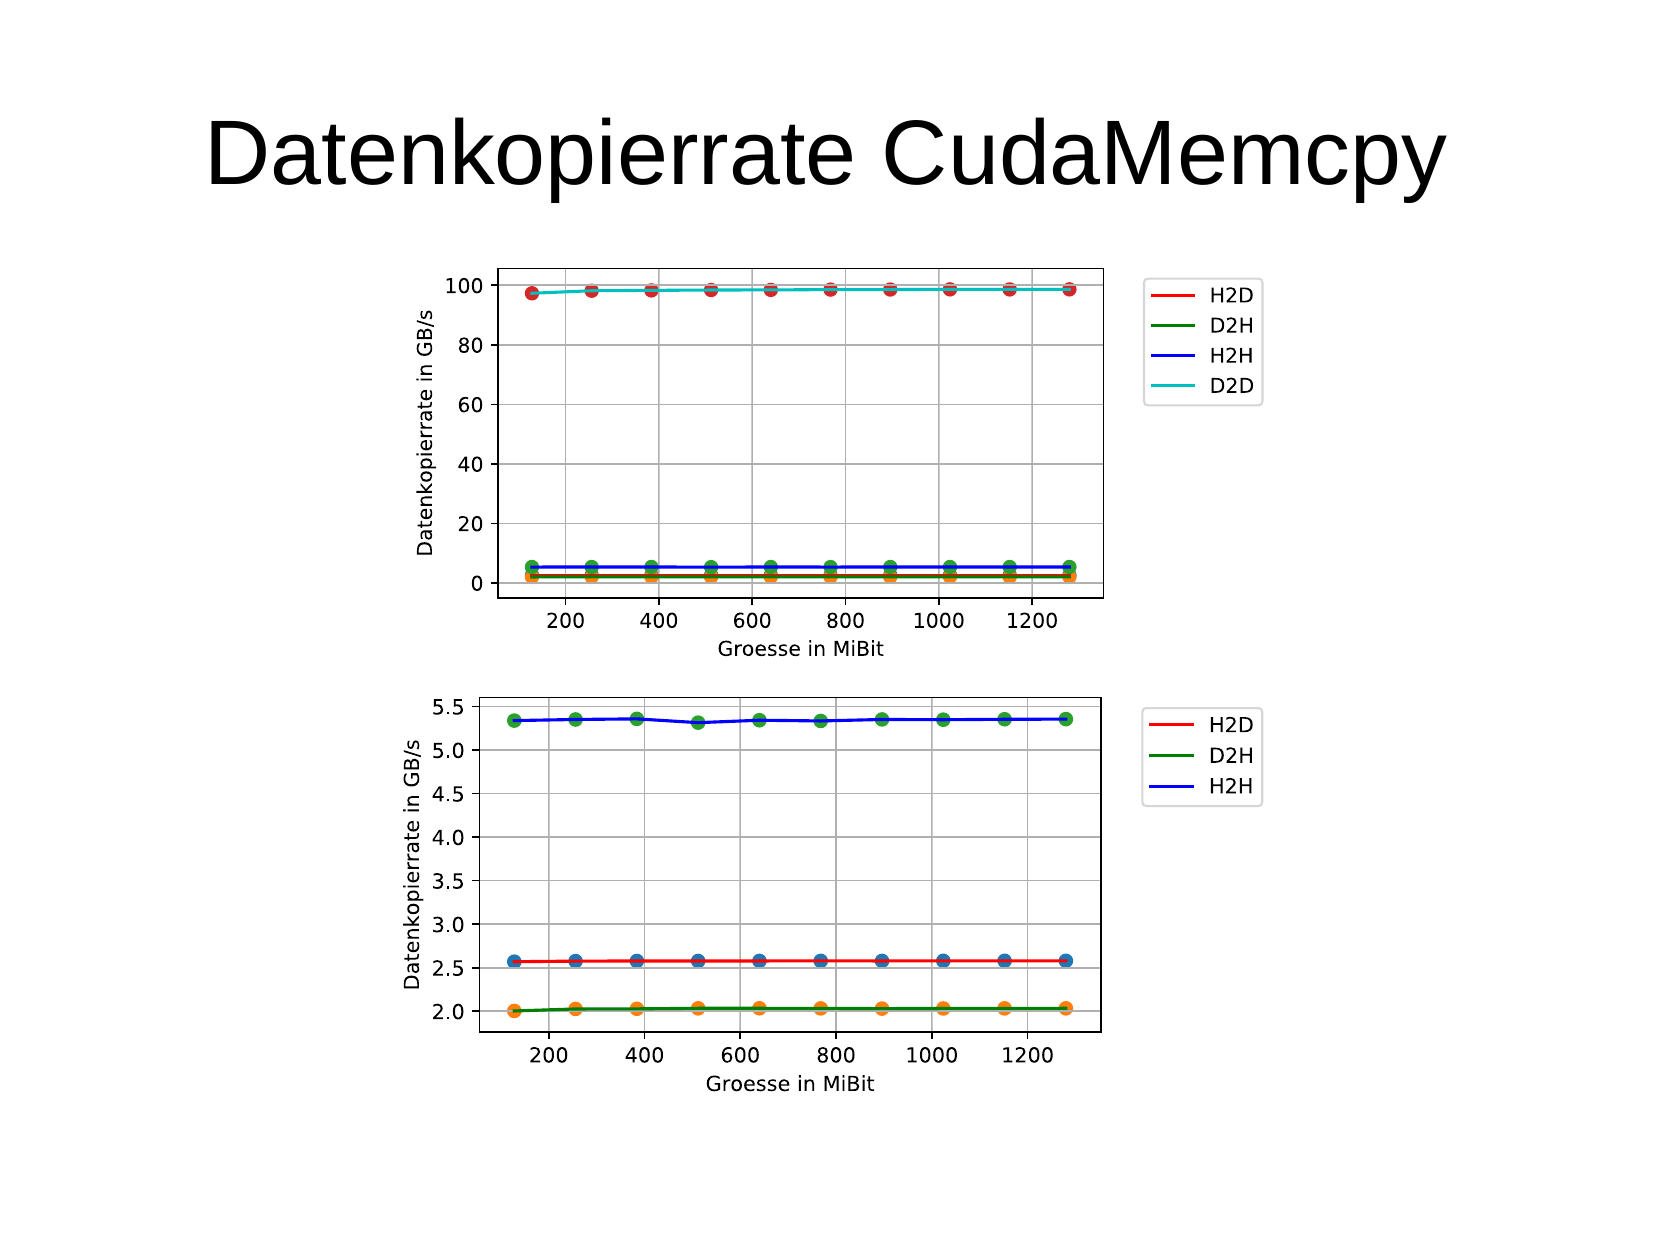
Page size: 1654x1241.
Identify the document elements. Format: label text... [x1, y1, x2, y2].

picture [388, 675, 1276, 1109]
title Datenkopierrate CudaMemcpy [82, 49, 1571, 257]
picture [401, 246, 1276, 674]
